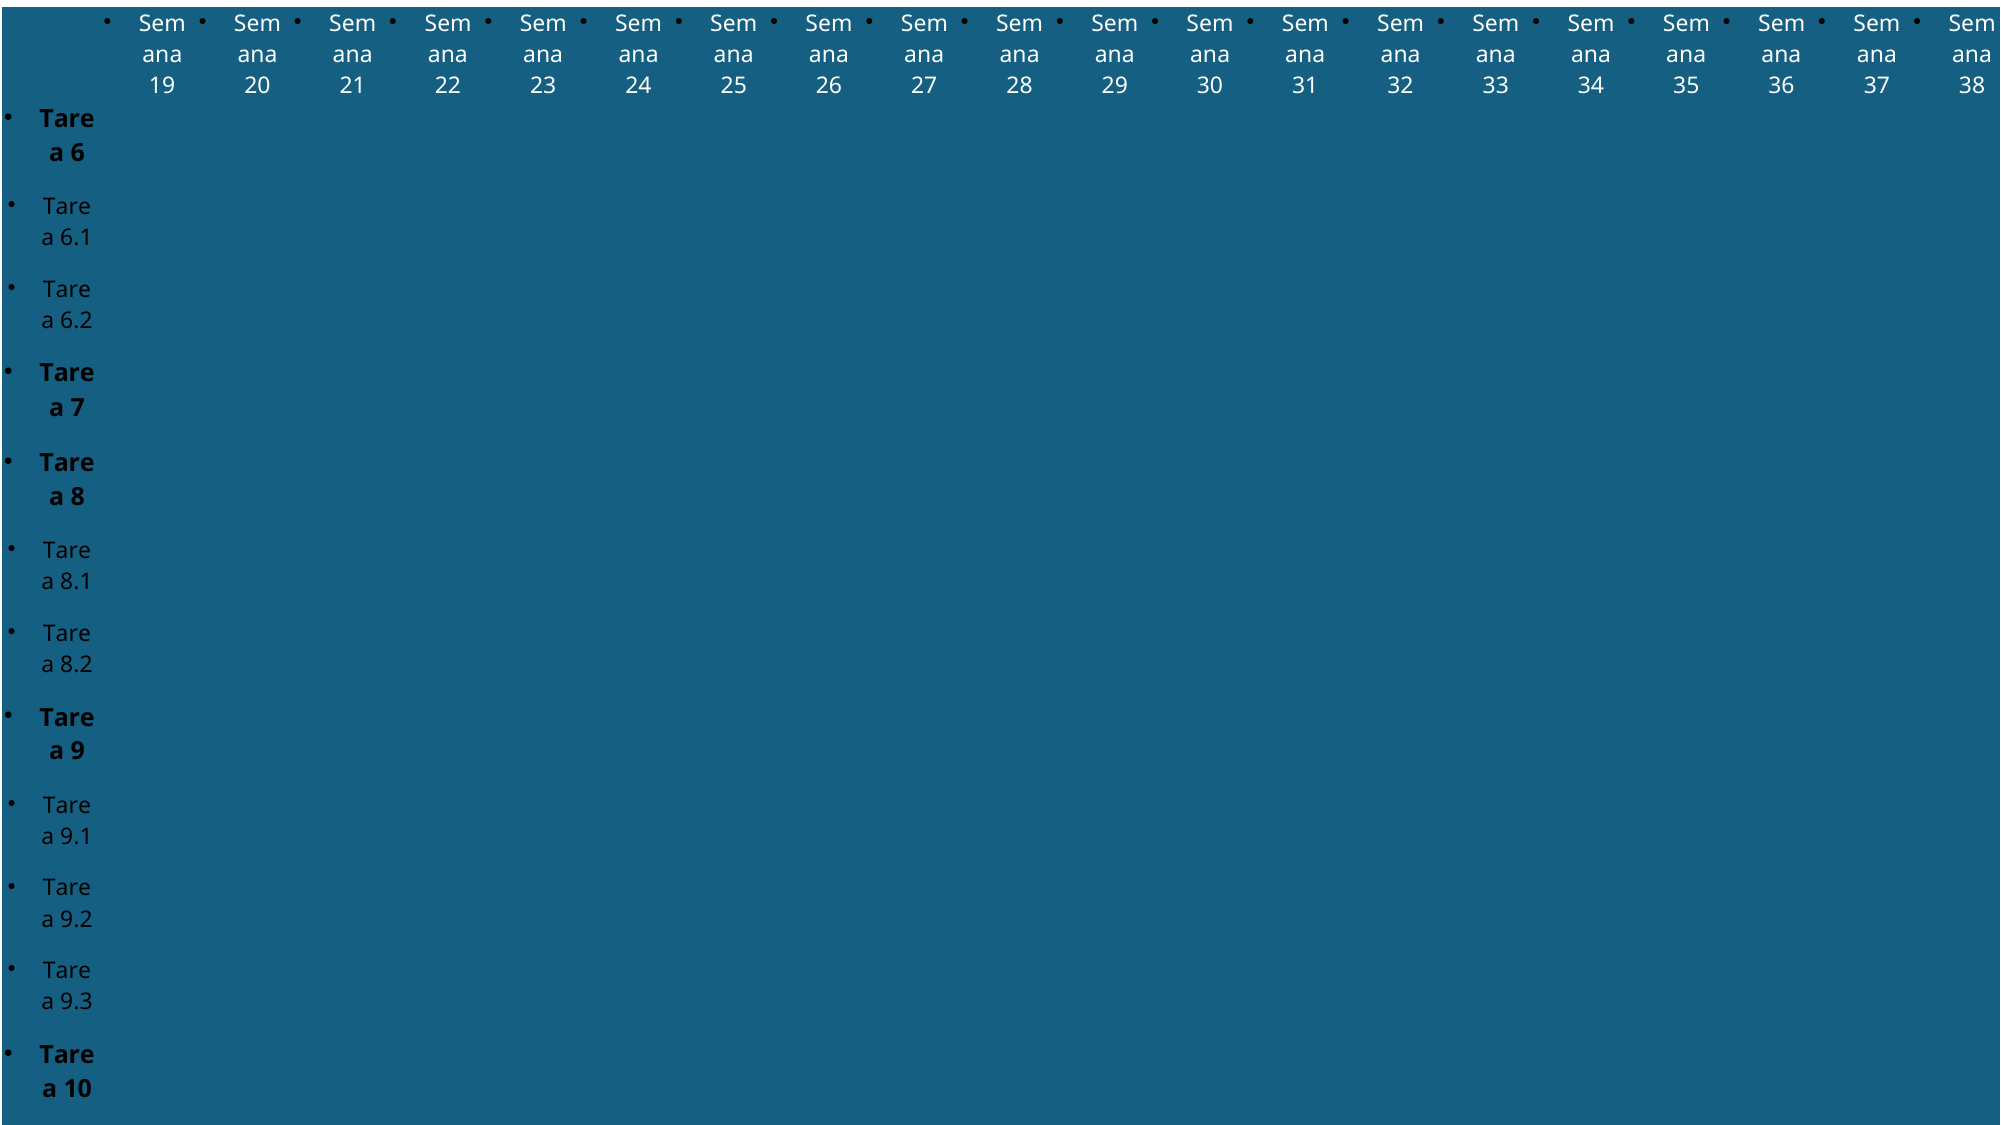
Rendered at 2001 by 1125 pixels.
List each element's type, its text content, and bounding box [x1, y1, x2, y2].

table_header Semana 21 [287, 7, 383, 101]
table_cell [764, 355, 859, 445]
table_cell [383, 871, 478, 954]
table_cell [1621, 534, 1716, 617]
table_header Semana 33 [1431, 7, 1526, 101]
table_cell [287, 101, 383, 190]
table_cell Tarea 8.2 [2, 617, 97, 699]
table_cell [1526, 699, 1621, 789]
table_cell Tarea 6.1 [2, 190, 97, 273]
table_cell [1431, 190, 1526, 273]
table_cell Tarea 9.2 [2, 871, 97, 954]
table_header Semana 24 [573, 7, 669, 101]
table_cell [192, 355, 287, 445]
table_cell [1145, 273, 1240, 355]
table_cell [478, 190, 573, 273]
table_cell [1050, 699, 1145, 789]
table_cell [1240, 534, 1335, 617]
table_cell [1050, 534, 1145, 617]
table_cell Tarea 7 [2, 355, 97, 445]
table_cell [1621, 789, 1716, 871]
table_cell [478, 273, 573, 355]
table_cell [1812, 355, 1907, 445]
table_cell [1621, 445, 1716, 534]
table_cell [1621, 871, 1716, 954]
table_cell [192, 445, 287, 534]
table_cell [669, 789, 764, 871]
table_cell [97, 190, 192, 273]
table_cell [192, 101, 287, 190]
table_cell [1145, 445, 1240, 534]
table_cell [97, 273, 192, 355]
table_cell [1145, 1037, 1240, 1125]
table_cell [573, 699, 669, 789]
table_cell [1050, 871, 1145, 954]
table_cell [859, 954, 954, 1037]
table_cell [97, 534, 192, 617]
table_cell [669, 699, 764, 789]
table_cell [859, 273, 954, 355]
table_header Semana 35 [1621, 7, 1716, 101]
table_cell [669, 273, 764, 355]
table_cell [954, 355, 1050, 445]
table_cell Tarea 6 [2, 101, 97, 190]
table_cell [764, 1037, 859, 1125]
table_cell [573, 534, 669, 617]
table_cell [1335, 355, 1431, 445]
table_cell [1240, 101, 1335, 190]
table_cell [1907, 101, 2000, 190]
table_cell [192, 273, 287, 355]
table_cell [1050, 273, 1145, 355]
table_cell [1907, 355, 2000, 445]
table_cell [1716, 445, 1812, 534]
table_cell [1907, 273, 2000, 355]
table_cell [97, 355, 192, 445]
table_cell [1145, 789, 1240, 871]
table_cell [383, 101, 478, 190]
table_cell [1907, 954, 2000, 1037]
table_header Semana 28 [954, 7, 1050, 101]
table_cell [1240, 954, 1335, 1037]
table_cell [287, 954, 383, 1037]
table_cell [1907, 190, 2000, 273]
table_cell [1335, 445, 1431, 534]
table_cell [1240, 617, 1335, 699]
table_cell [669, 190, 764, 273]
table_cell [954, 445, 1050, 534]
table_cell [97, 617, 192, 699]
table_cell [1812, 190, 1907, 273]
table_cell [1145, 190, 1240, 273]
table_header Semana 26 [764, 7, 859, 101]
table_cell [1812, 101, 1907, 190]
table_cell [1240, 789, 1335, 871]
table_cell [1145, 534, 1240, 617]
table_cell [1335, 190, 1431, 273]
table_cell [1621, 954, 1716, 1037]
table_cell [1431, 273, 1526, 355]
table_cell Tarea 9 [2, 699, 97, 789]
table_cell [1050, 617, 1145, 699]
table_cell [669, 954, 764, 1037]
table_cell [97, 954, 192, 1037]
table_cell [859, 1037, 954, 1125]
table_cell [859, 789, 954, 871]
table_cell [1907, 1037, 2000, 1125]
table_cell [1812, 954, 1907, 1037]
table_cell [1907, 534, 2000, 617]
table_cell [859, 355, 954, 445]
table_cell [287, 445, 383, 534]
table_cell [192, 617, 287, 699]
table_header Semana 29 [1050, 7, 1145, 101]
table_cell [669, 617, 764, 699]
table_cell [859, 699, 954, 789]
table_cell [1335, 101, 1431, 190]
table_cell [1716, 871, 1812, 954]
table_cell [287, 789, 383, 871]
table_cell [954, 954, 1050, 1037]
table_cell [383, 445, 478, 534]
table_cell [1431, 617, 1526, 699]
table_cell [1050, 190, 1145, 273]
table_cell [1907, 445, 2000, 534]
table_header Semana 22 [383, 7, 478, 101]
table_cell [1526, 954, 1621, 1037]
table_cell [1812, 1037, 1907, 1125]
table_cell [1716, 273, 1812, 355]
table_cell [1145, 617, 1240, 699]
table_cell [1335, 699, 1431, 789]
table_cell [1526, 534, 1621, 617]
table_header [2, 7, 97, 101]
table_cell [192, 1037, 287, 1125]
table_cell [478, 445, 573, 534]
table_cell [287, 355, 383, 445]
table_cell [1431, 871, 1526, 954]
table_cell [1431, 101, 1526, 190]
table_cell [859, 445, 954, 534]
table_cell [478, 954, 573, 1037]
table_header Semana 31 [1240, 7, 1335, 101]
table_cell [1050, 445, 1145, 534]
table_cell [1621, 699, 1716, 789]
table_cell [764, 954, 859, 1037]
table_cell [1335, 617, 1431, 699]
table_cell [954, 1037, 1050, 1125]
table_cell [573, 1037, 669, 1125]
table_cell Tarea 9.3 [2, 954, 97, 1037]
table_cell [1716, 190, 1812, 273]
table_cell [1431, 699, 1526, 789]
table_cell [1526, 871, 1621, 954]
table_cell [1145, 699, 1240, 789]
table_cell [1812, 871, 1907, 954]
table_header Semana 34 [1526, 7, 1621, 101]
table_header Semana 20 [192, 7, 287, 101]
table_cell [764, 699, 859, 789]
table_cell [1431, 445, 1526, 534]
table_cell [1621, 1037, 1716, 1125]
table_cell [859, 101, 954, 190]
table_cell [1716, 617, 1812, 699]
table_cell [1526, 101, 1621, 190]
table_cell [859, 617, 954, 699]
table_cell [1716, 789, 1812, 871]
table_cell [573, 355, 669, 445]
table_cell [1907, 871, 2000, 954]
table_cell Tarea 8.1 [2, 534, 97, 617]
table_header Semana 23 [478, 7, 573, 101]
table_cell Tarea 8 [2, 445, 97, 534]
table_cell [192, 699, 287, 789]
table_header Semana 19 [97, 7, 192, 101]
table_cell [478, 789, 573, 871]
table_cell [764, 789, 859, 871]
table_cell [1050, 355, 1145, 445]
table_cell [1240, 190, 1335, 273]
table_cell [1240, 871, 1335, 954]
table_cell [764, 445, 859, 534]
table_cell [1145, 101, 1240, 190]
table_cell [954, 699, 1050, 789]
table_cell [1050, 1037, 1145, 1125]
table_cell Tarea 6.2 [2, 273, 97, 355]
table_cell [764, 871, 859, 954]
table_cell [1240, 355, 1335, 445]
table_cell [669, 101, 764, 190]
table_cell Tarea 9.1 [2, 789, 97, 871]
table_cell [573, 101, 669, 190]
table_cell [287, 1037, 383, 1125]
table_cell [97, 445, 192, 534]
table_cell [1526, 617, 1621, 699]
table_cell [1716, 101, 1812, 190]
table_cell [669, 445, 764, 534]
table_cell [954, 534, 1050, 617]
table_header Semana 32 [1335, 7, 1431, 101]
table_cell [1907, 617, 2000, 699]
table_cell [669, 1037, 764, 1125]
table_cell [1145, 954, 1240, 1037]
table_cell [1907, 699, 2000, 789]
table_cell [383, 699, 478, 789]
table_cell [764, 534, 859, 617]
table_cell [669, 534, 764, 617]
table_cell [1240, 699, 1335, 789]
table_cell [192, 954, 287, 1037]
table_cell [287, 273, 383, 355]
table_cell [1716, 534, 1812, 617]
table_cell [383, 534, 478, 617]
table_cell [1812, 273, 1907, 355]
table_cell [1145, 355, 1240, 445]
table_cell [1240, 445, 1335, 534]
table_cell [1716, 355, 1812, 445]
table_cell [192, 534, 287, 617]
table_cell [192, 789, 287, 871]
table_cell [954, 190, 1050, 273]
table_cell [954, 789, 1050, 871]
table_cell [1335, 273, 1431, 355]
table_header Semana 25 [669, 7, 764, 101]
table_cell [954, 617, 1050, 699]
table_cell [573, 954, 669, 1037]
table_cell [287, 534, 383, 617]
table_header Semana 27 [859, 7, 954, 101]
table_cell [383, 355, 478, 445]
table_cell [1526, 355, 1621, 445]
table_cell [1526, 190, 1621, 273]
table_cell Tarea 10 [2, 1037, 97, 1125]
table_cell [1621, 617, 1716, 699]
table_cell [1240, 1037, 1335, 1125]
table_cell [97, 699, 192, 789]
table_cell [97, 789, 192, 871]
table_cell [1145, 871, 1240, 954]
table_cell [1335, 954, 1431, 1037]
table_cell [383, 789, 478, 871]
table_cell [287, 190, 383, 273]
table_cell [1526, 789, 1621, 871]
table_cell [1812, 445, 1907, 534]
table_cell [573, 190, 669, 273]
table_cell [1812, 534, 1907, 617]
table_cell [478, 699, 573, 789]
table_cell [1621, 190, 1716, 273]
table_cell [383, 954, 478, 1037]
table_cell [192, 871, 287, 954]
table_cell [1716, 954, 1812, 1037]
table_cell [1050, 101, 1145, 190]
table_cell [1240, 273, 1335, 355]
table_cell [859, 190, 954, 273]
table_cell [1431, 355, 1526, 445]
table_header Semana 30 [1145, 7, 1240, 101]
table_cell [1526, 445, 1621, 534]
table_cell [1050, 954, 1145, 1037]
table_cell [859, 871, 954, 954]
table_cell [954, 871, 1050, 954]
table_cell [97, 871, 192, 954]
table_cell [573, 445, 669, 534]
table_cell [478, 101, 573, 190]
table_cell [1716, 699, 1812, 789]
table_cell [1812, 789, 1907, 871]
table_cell [764, 101, 859, 190]
table_cell [573, 871, 669, 954]
table_cell [383, 1037, 478, 1125]
table_cell [764, 190, 859, 273]
table_cell [1335, 534, 1431, 617]
table_cell [478, 617, 573, 699]
table_header Semana 38 [1907, 7, 2000, 101]
table_cell [669, 871, 764, 954]
table_cell [192, 190, 287, 273]
table_cell [383, 190, 478, 273]
table_cell [1431, 1037, 1526, 1125]
table_cell [954, 273, 1050, 355]
table_cell [669, 355, 764, 445]
table_cell [764, 617, 859, 699]
table_cell [478, 355, 573, 445]
table_cell [1812, 699, 1907, 789]
table_cell [859, 534, 954, 617]
table_cell [1335, 871, 1431, 954]
table_cell [764, 273, 859, 355]
table_cell [1907, 789, 2000, 871]
table_cell [1335, 789, 1431, 871]
table_cell [1526, 1037, 1621, 1125]
table_cell [1621, 101, 1716, 190]
table_cell [97, 1037, 192, 1125]
table_cell [1431, 534, 1526, 617]
table_header Semana 36 [1716, 7, 1812, 101]
table_cell [1812, 617, 1907, 699]
table_cell [1621, 273, 1716, 355]
table_cell [1050, 789, 1145, 871]
table_cell [478, 534, 573, 617]
table_cell [383, 617, 478, 699]
table_cell [478, 871, 573, 954]
table_cell [1526, 273, 1621, 355]
table_cell [478, 1037, 573, 1125]
table_cell [573, 789, 669, 871]
table_cell [1621, 355, 1716, 445]
table_cell [1431, 789, 1526, 871]
table_cell [573, 617, 669, 699]
table_cell [287, 617, 383, 699]
table_cell [287, 699, 383, 789]
table_cell [1716, 1037, 1812, 1125]
table_cell [97, 101, 192, 190]
table_cell [287, 871, 383, 954]
table_cell [1431, 954, 1526, 1037]
table_header Semana 37 [1812, 7, 1907, 101]
table_cell [954, 101, 1050, 190]
table_cell [383, 273, 478, 355]
table_cell [1335, 1037, 1431, 1125]
table_cell [573, 273, 669, 355]
